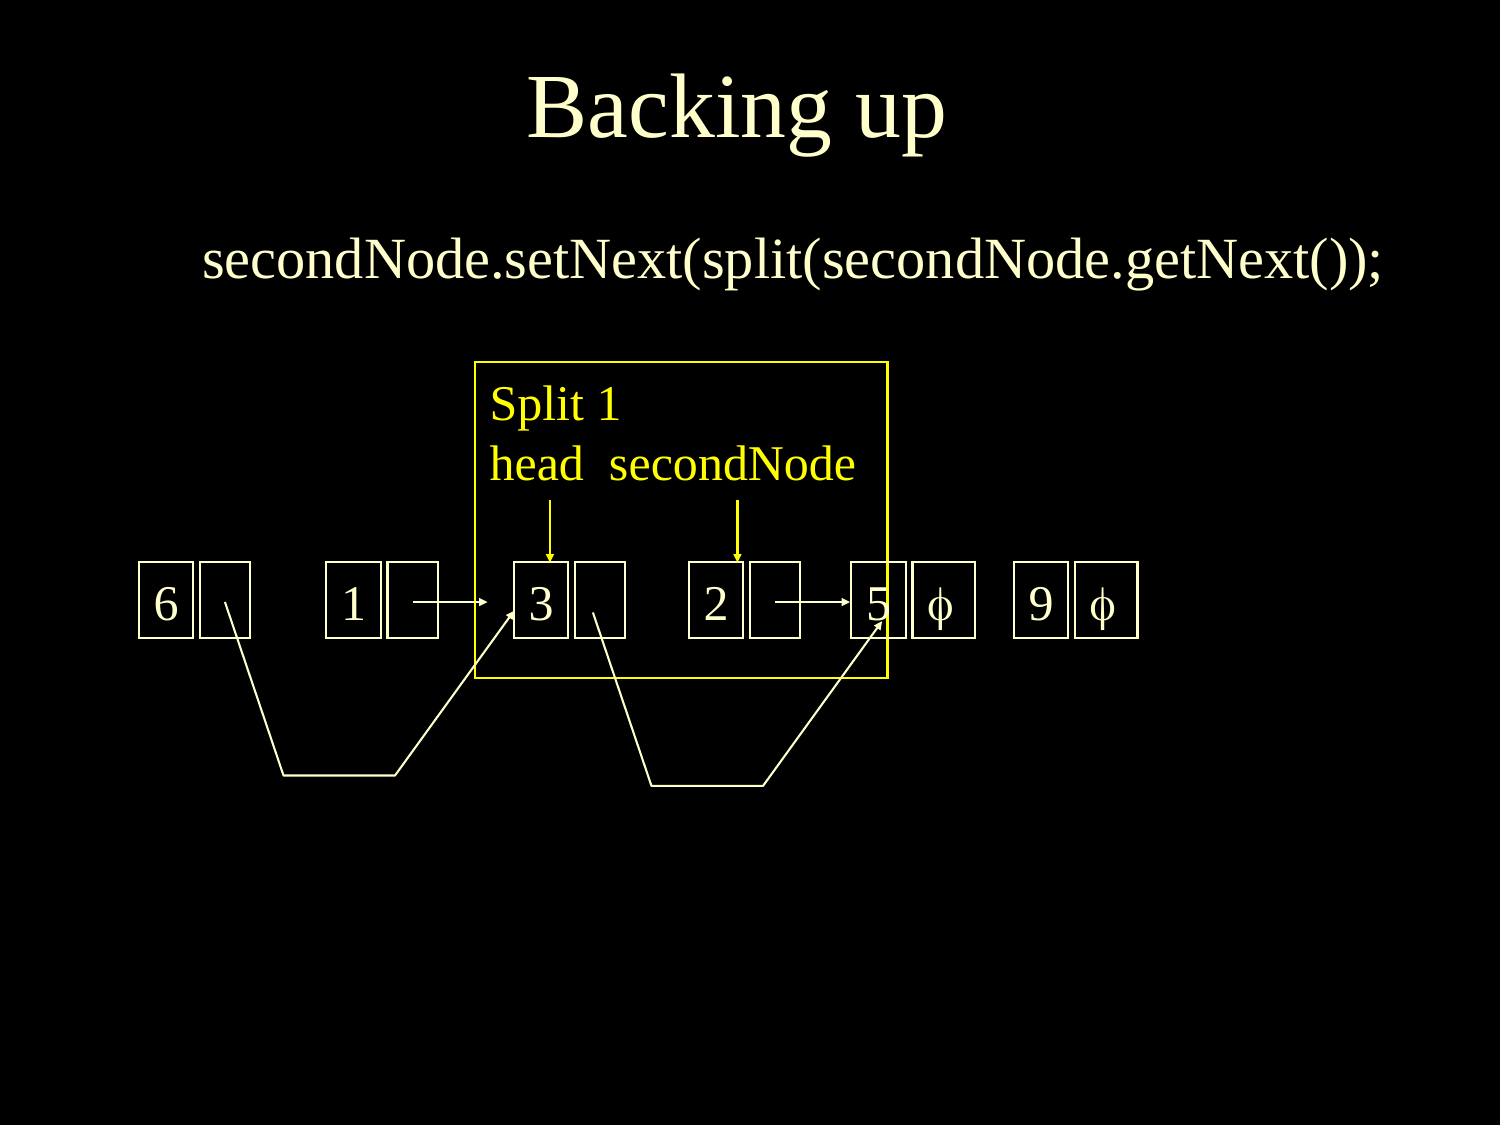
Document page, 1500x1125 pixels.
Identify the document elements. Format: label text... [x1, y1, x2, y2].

text_box  [912, 562, 976, 638]
text_box 5 [851, 562, 906, 638]
text_box Split 1 head secondNode [844, 638, 888, 678]
text_box 3 [513, 562, 569, 638]
text_box 2 [688, 562, 744, 638]
text_box Split 1 head secondNode [576, 563, 624, 637]
text_box 6 [138, 562, 194, 638]
text_box secondNode.setNext(split(secondNode.getNext()); [187, 212, 1414, 298]
title Backing up [8, 47, 1467, 165]
text_box Split 1 head secondNode [474, 362, 888, 678]
text_box  [1074, 562, 1138, 638]
text_box 1 [326, 562, 381, 638]
text_box 9 [1013, 562, 1069, 638]
